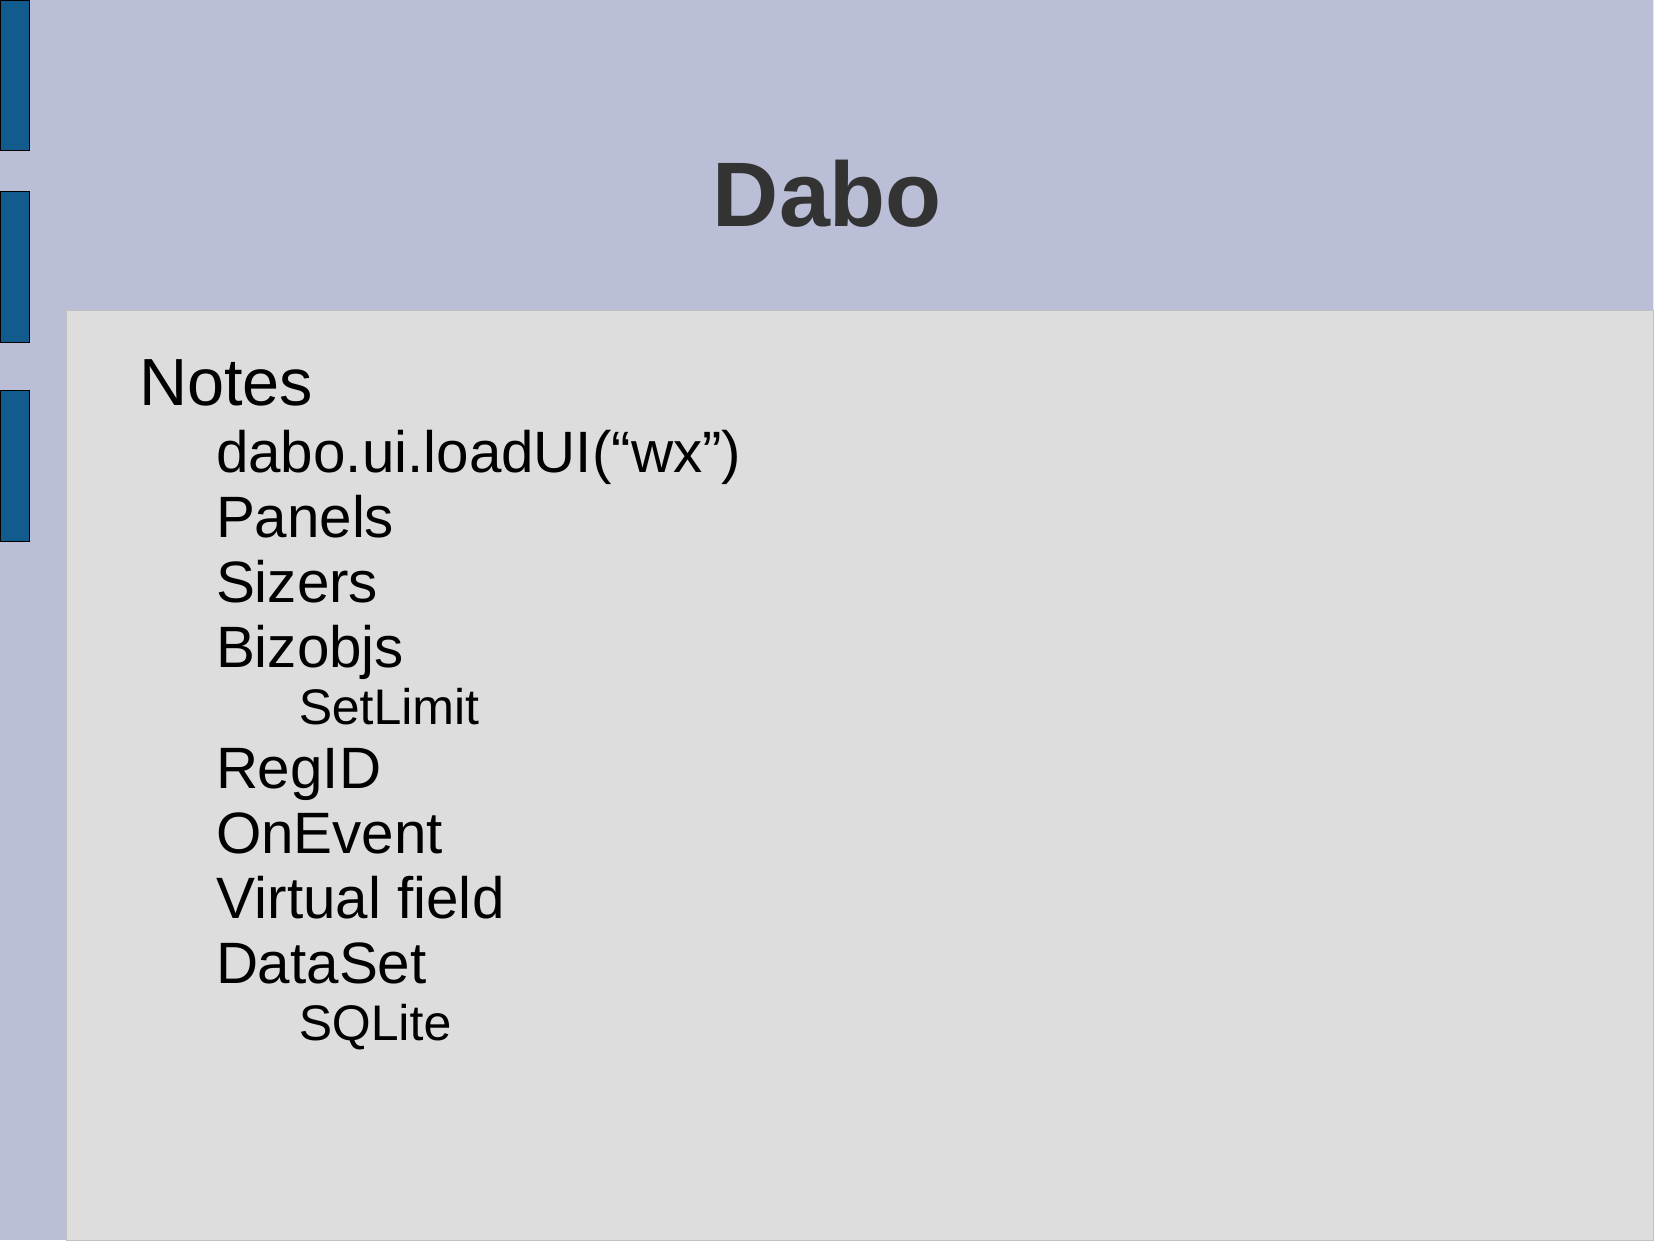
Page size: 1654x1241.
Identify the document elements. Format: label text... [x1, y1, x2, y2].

title Dabo [121, 98, 1534, 291]
list Notes dabo.ui.loadUI(“wx”) Panels Sizers Bizobjs SetLimit RegID OnEvent Virtual field DataSet SQLite [121, 344, 1534, 1133]
